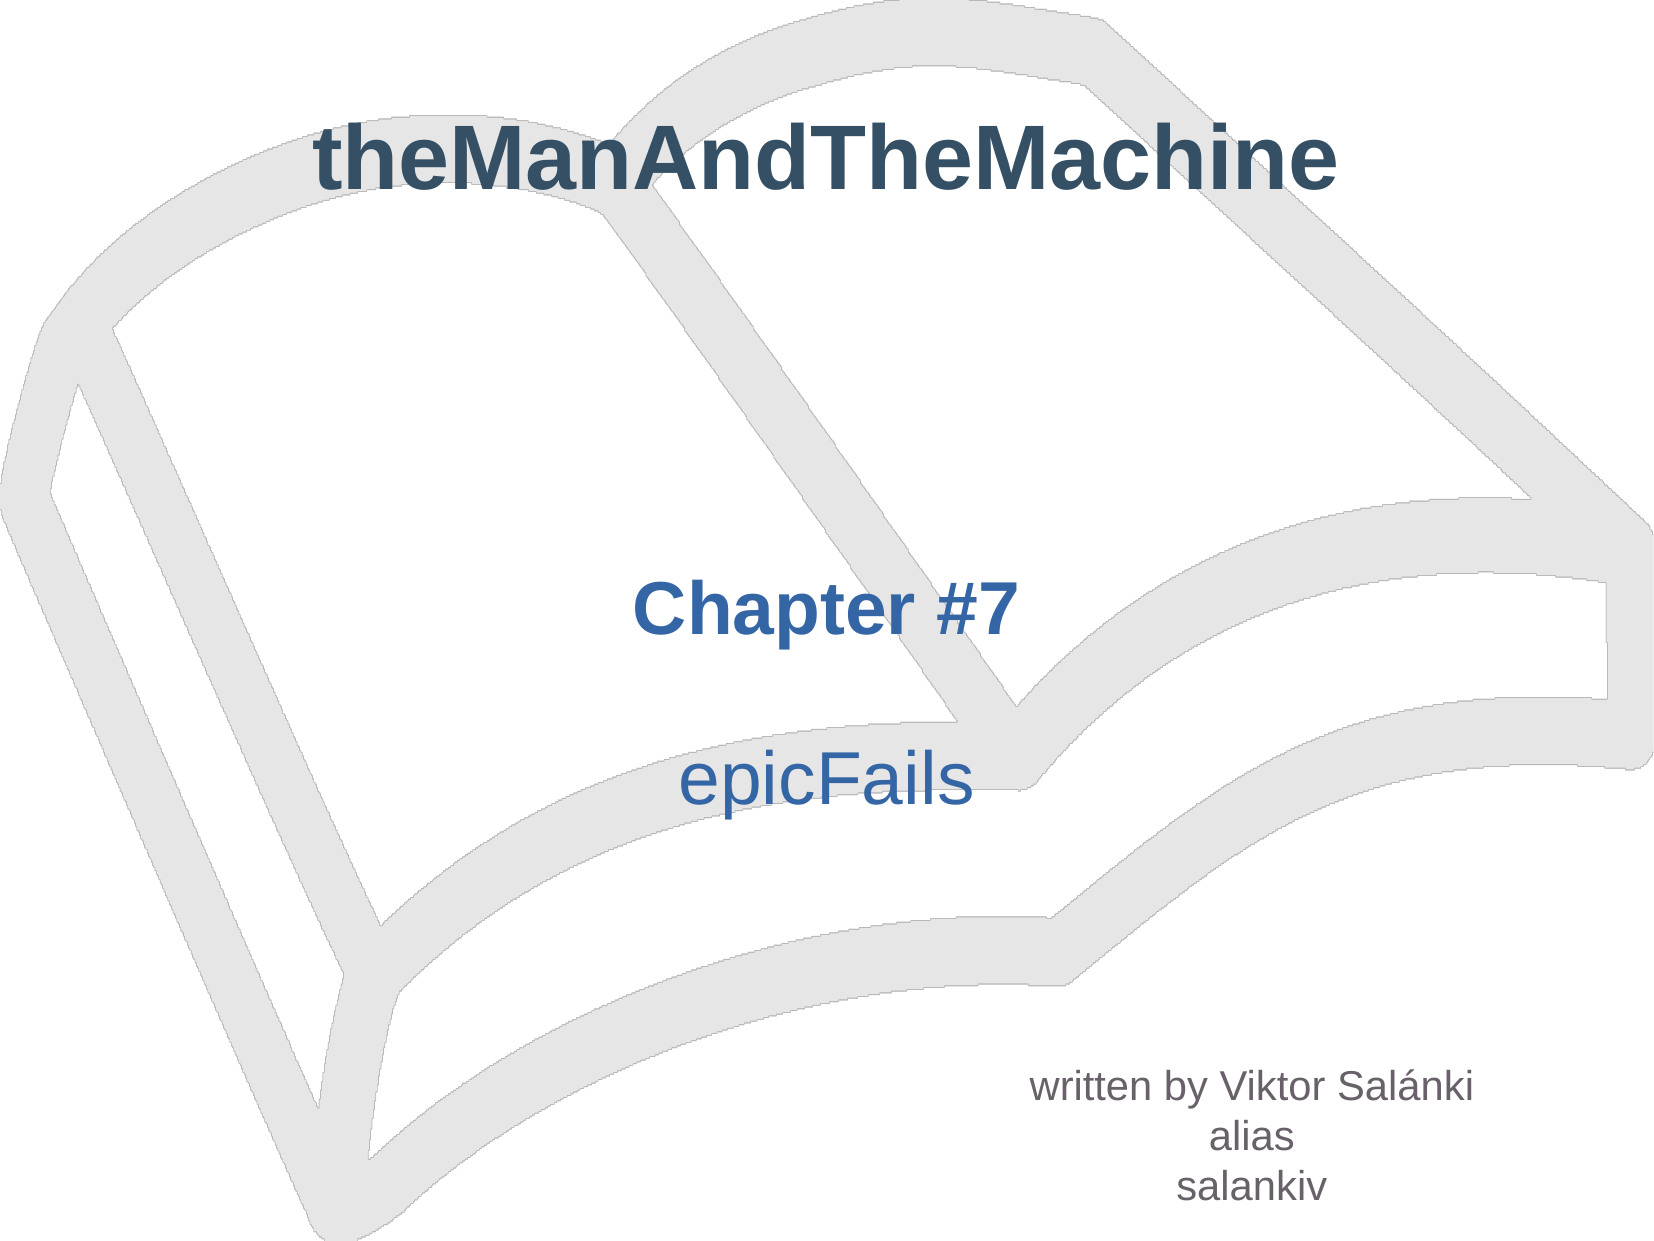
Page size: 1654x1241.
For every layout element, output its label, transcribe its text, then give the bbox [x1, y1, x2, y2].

text_box theManAndTheMachine [82, 49, 1571, 215]
text_box Chapter #7 epicFails [82, 215, 1571, 1084]
text_box written by Viktor Salánki alias salankiv [933, 1051, 1571, 1206]
picture [0, 0, 1654, 1241]
